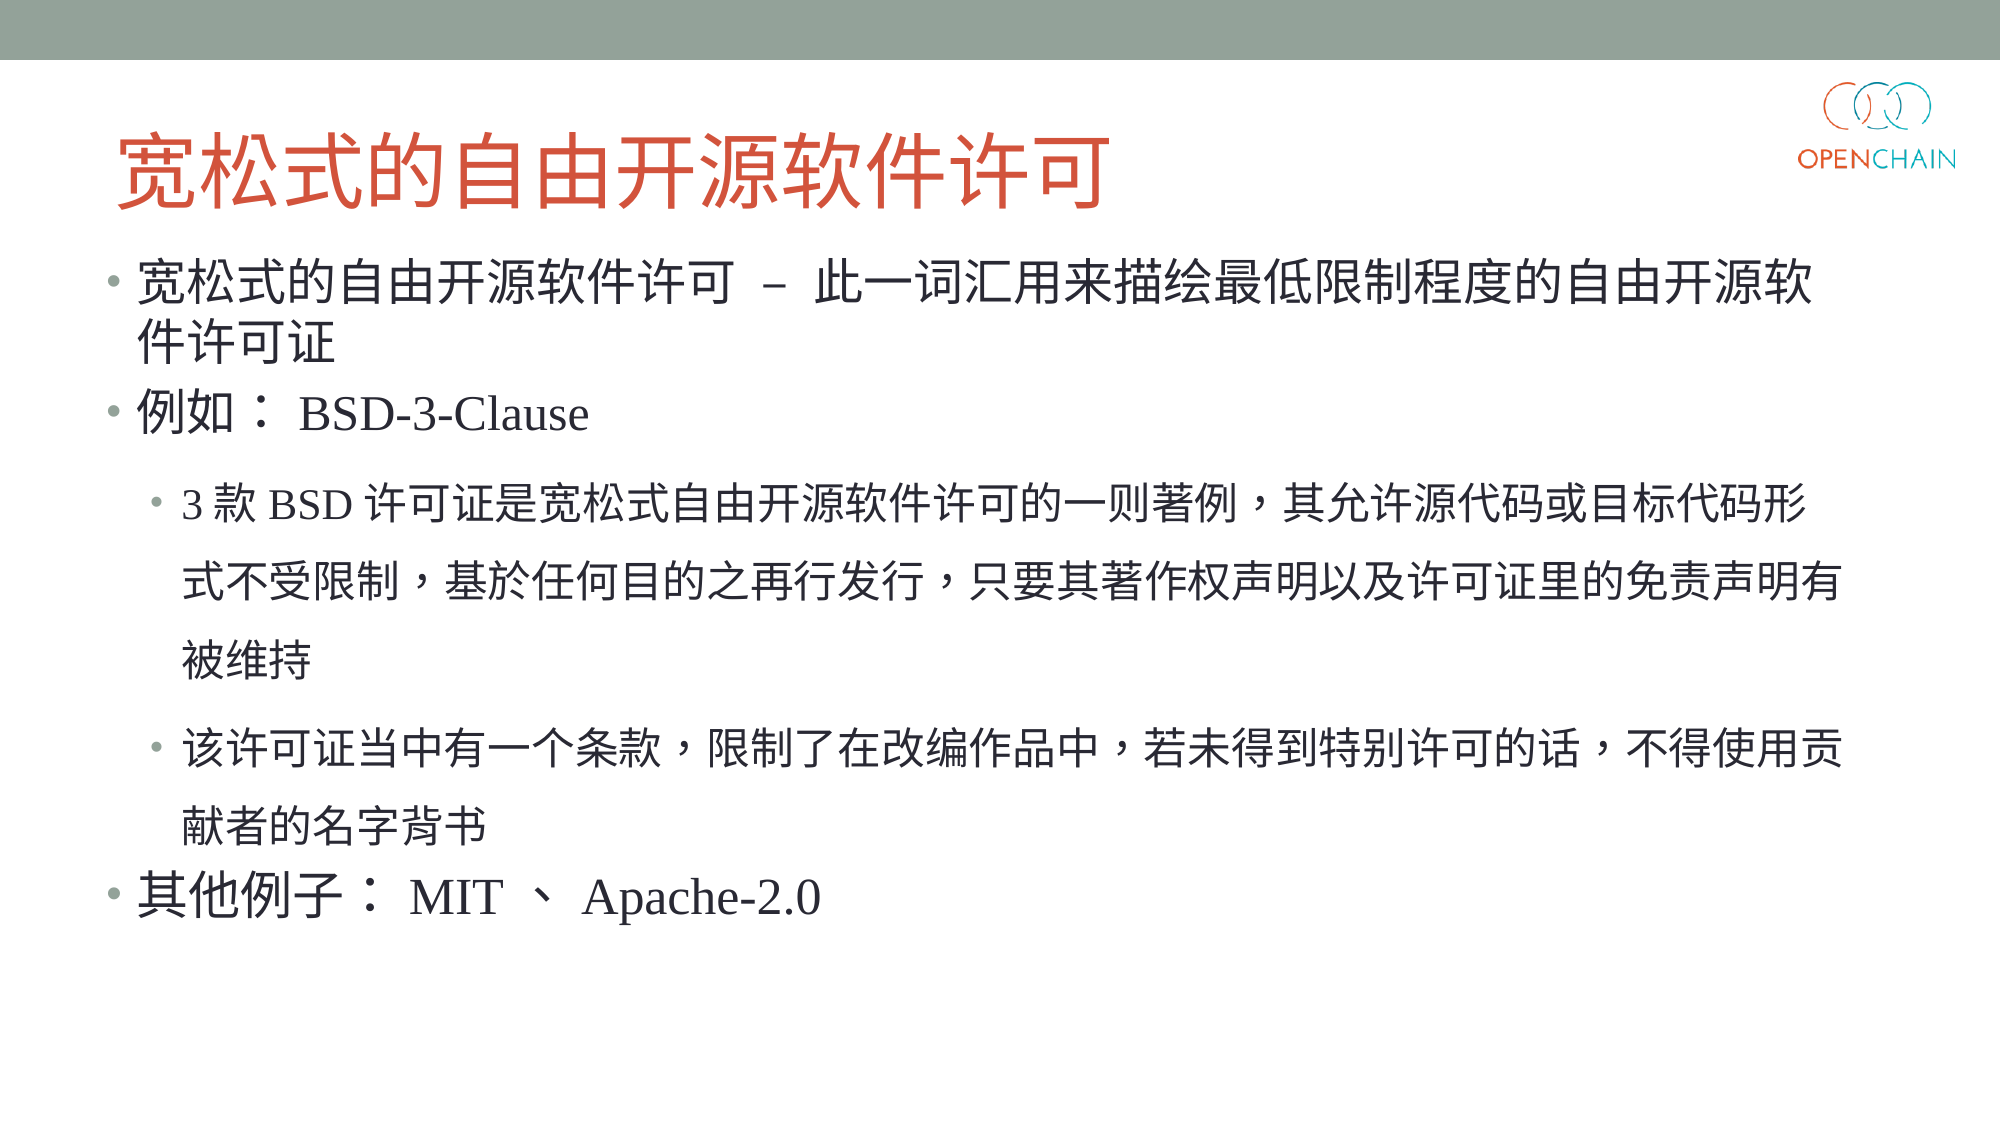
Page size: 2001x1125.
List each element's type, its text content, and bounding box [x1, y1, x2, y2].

picture [1798, 82, 1955, 169]
title 宽松式的自由开源软件许可 [99, 87, 1900, 250]
list 宽松式的自由开源软件许可 – 此一词汇用来描绘最低限制程度的自由开源软件许可证 例如：BSD-3-Clause 3款BSD许可证是宽松式自由开源软件许可的一则著例，其允许源代码或目标代码形式不受限制，基於任何目的之再行发行，只要其著作权声明以及许可证里的免责声明有被维持 该许可证当中有一个条款，限制了在改编作品中，若未得到特别许可的话，不得使用贡献者的名字背书 其他例子：MIT、Apache-2.0 [91, 243, 1863, 1093]
